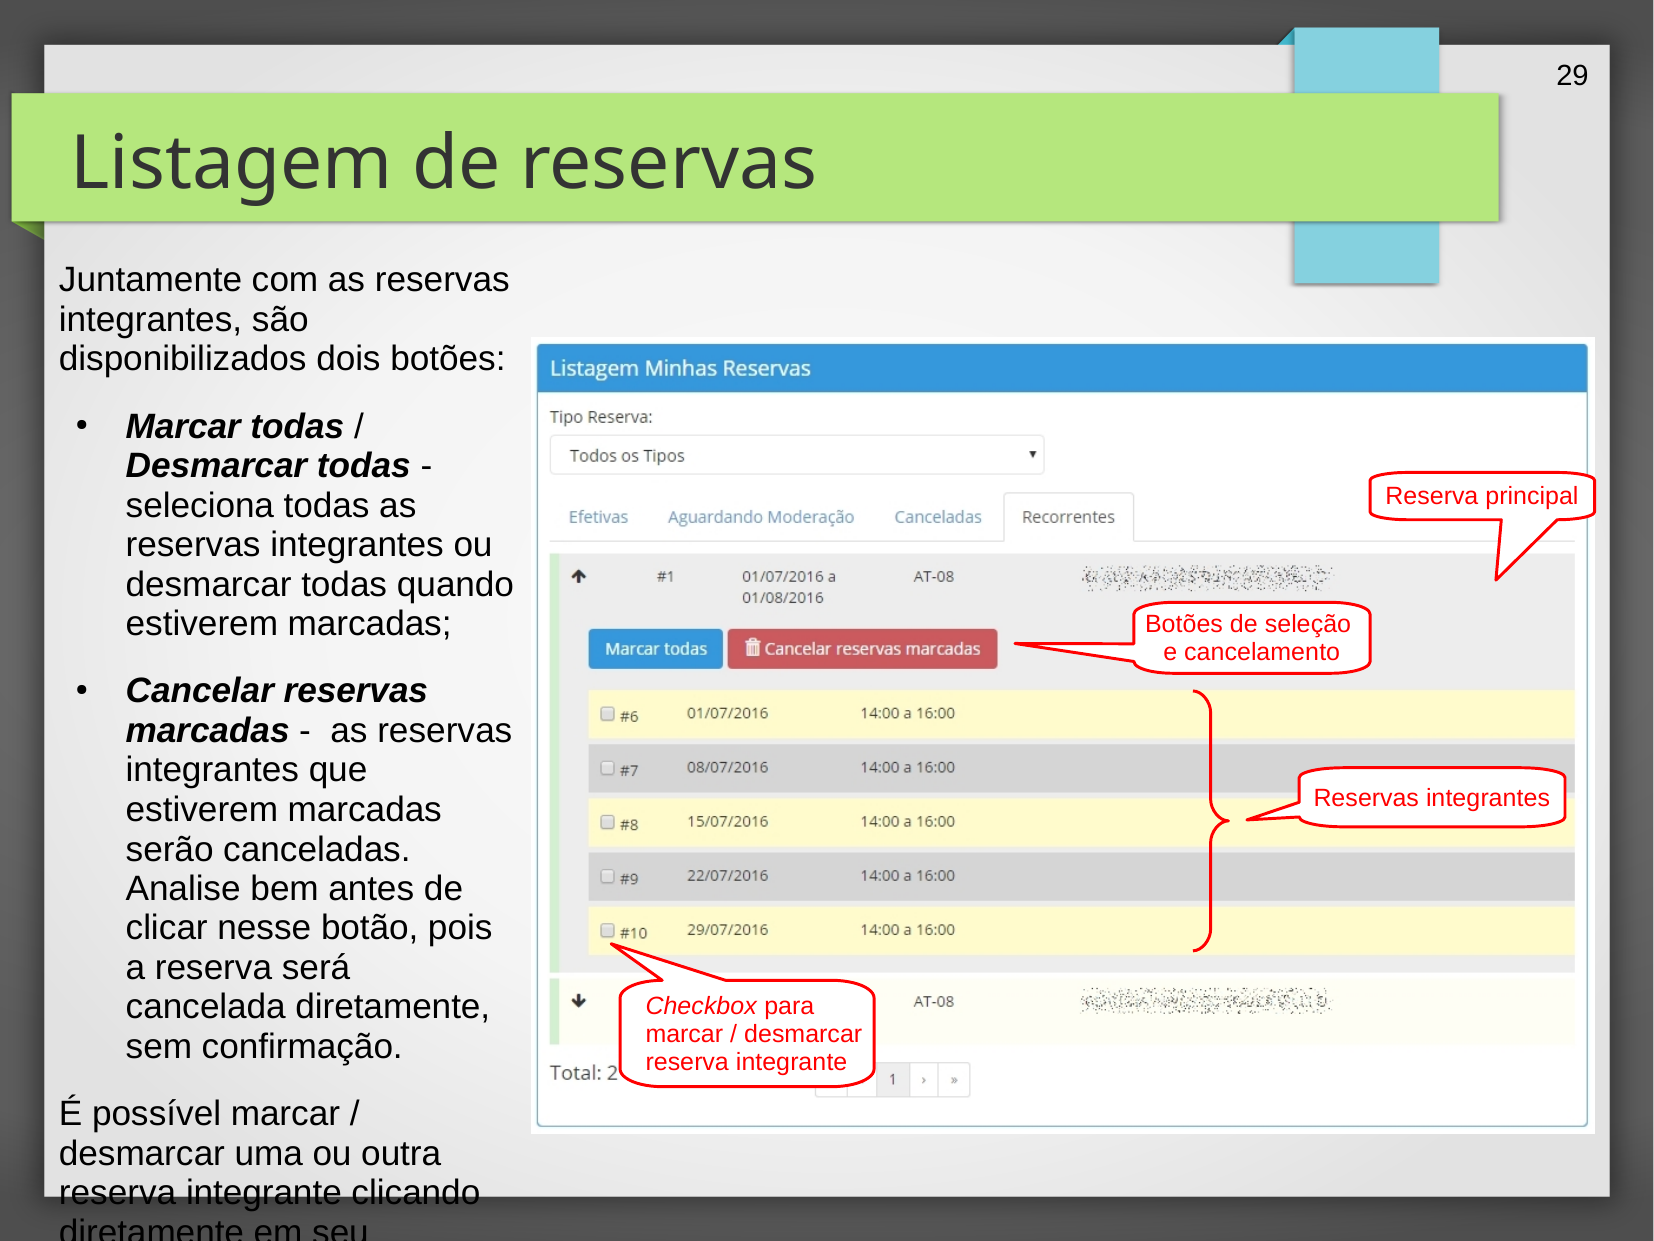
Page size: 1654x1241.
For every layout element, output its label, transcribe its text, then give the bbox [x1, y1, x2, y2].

text_box Reservas integrantes [1246, 767, 1566, 827]
text_box Checkbox para marcar / desmarcar reserva integrante [611, 943, 875, 1087]
text_box Botões de seleção e cancelamento [1014, 602, 1371, 674]
picture [0, 0, 1654, 1241]
text_box Reserva principal [1370, 472, 1595, 581]
list Juntamente com as reservas integrantes, são disponibilizados dois botões: Marcar todas / Desmarcar todas - seleciona todas as reservas integrantes ou desmarcar todas quando estiverem marcadas; Cancelar reservas marcadas - as reservas integrantes que estiverem marcadas serão canceladas. Analise bem antes de clicar nesse botão, pois a reserva será cancelada diretamente, sem confirmação. É possível marcar / desmarcar uma ou outra reserva integrante clicando diretamente em seu checkbox. Somente reservas com data futura possuem o checkbox, já que reservas com data passada não podem ser canceladas. [59, 259, 520, 1241]
title Listagem de reservas [70, 106, 1229, 213]
